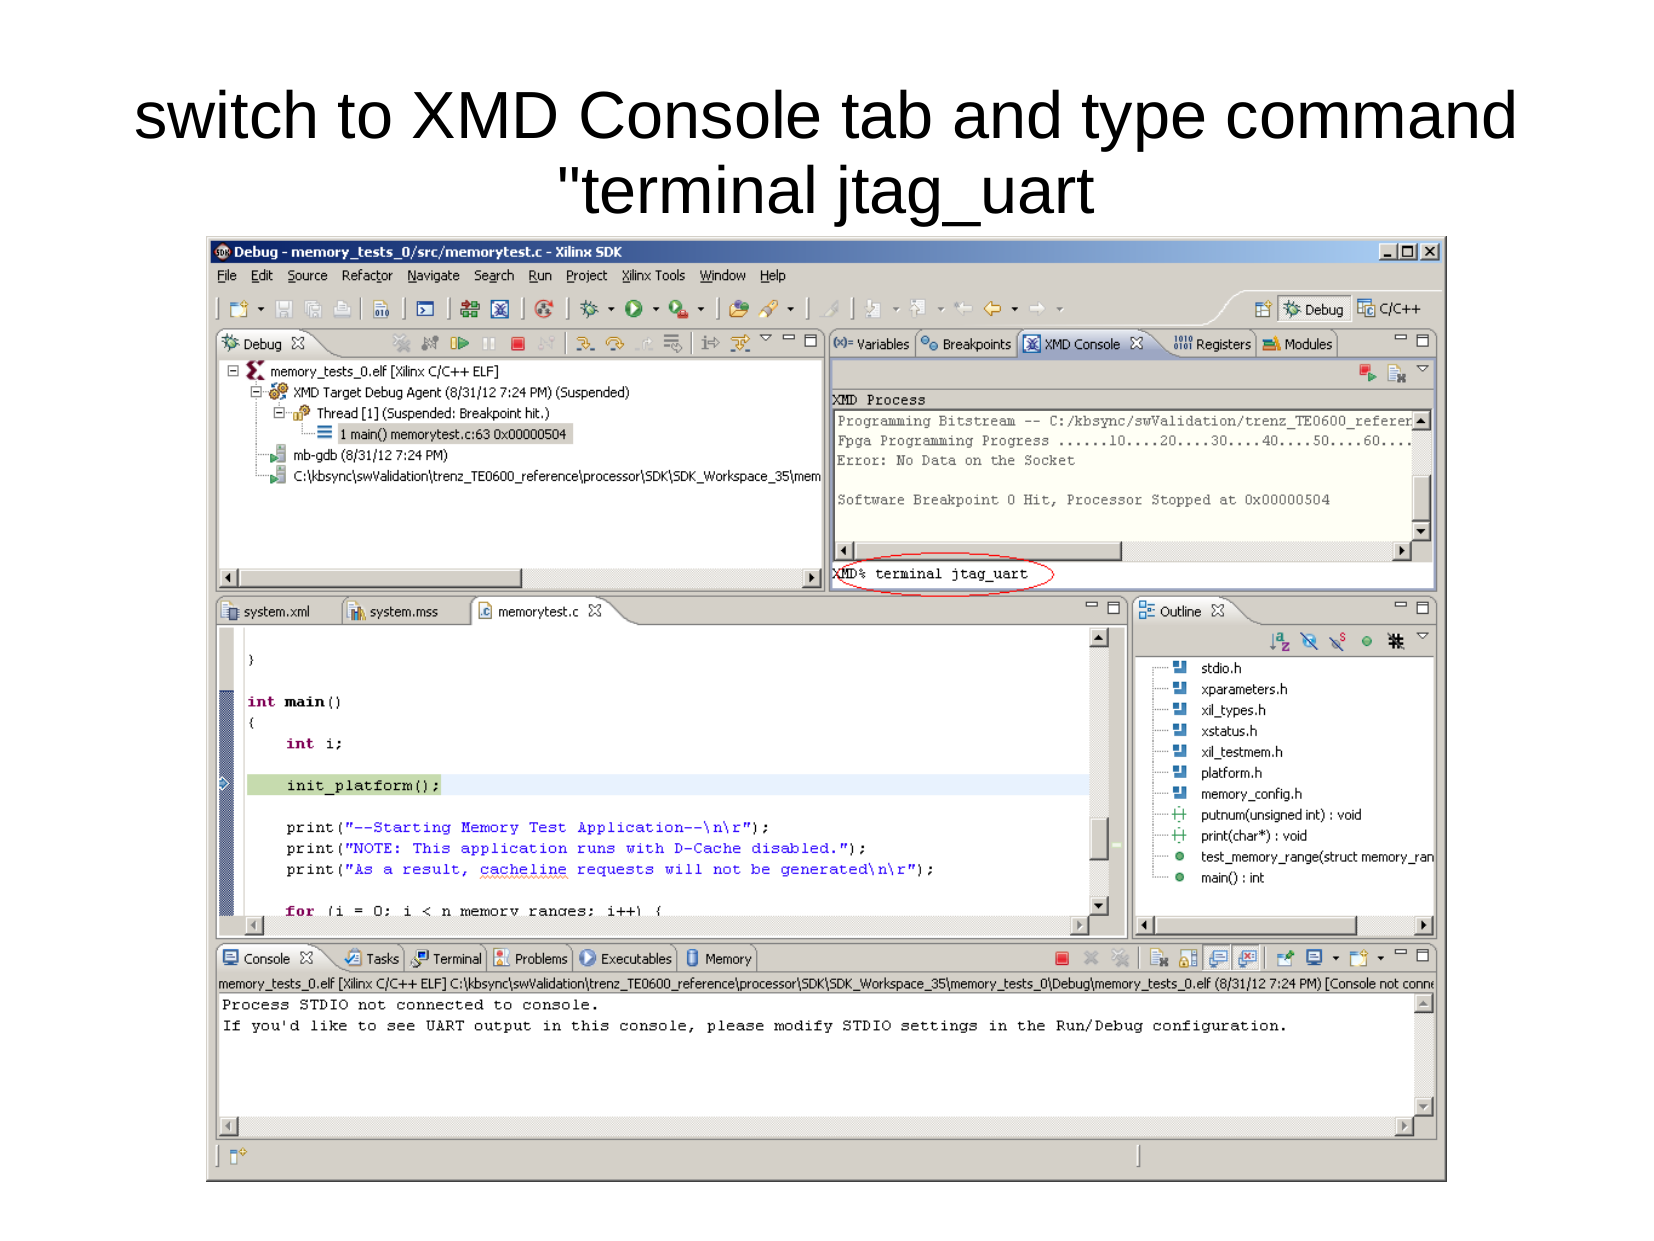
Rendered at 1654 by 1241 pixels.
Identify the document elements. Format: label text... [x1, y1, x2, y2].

title switch to XMD Console tab and type command "terminal jtag_uart [82, 49, 1571, 257]
picture [206, 236, 1447, 1182]
